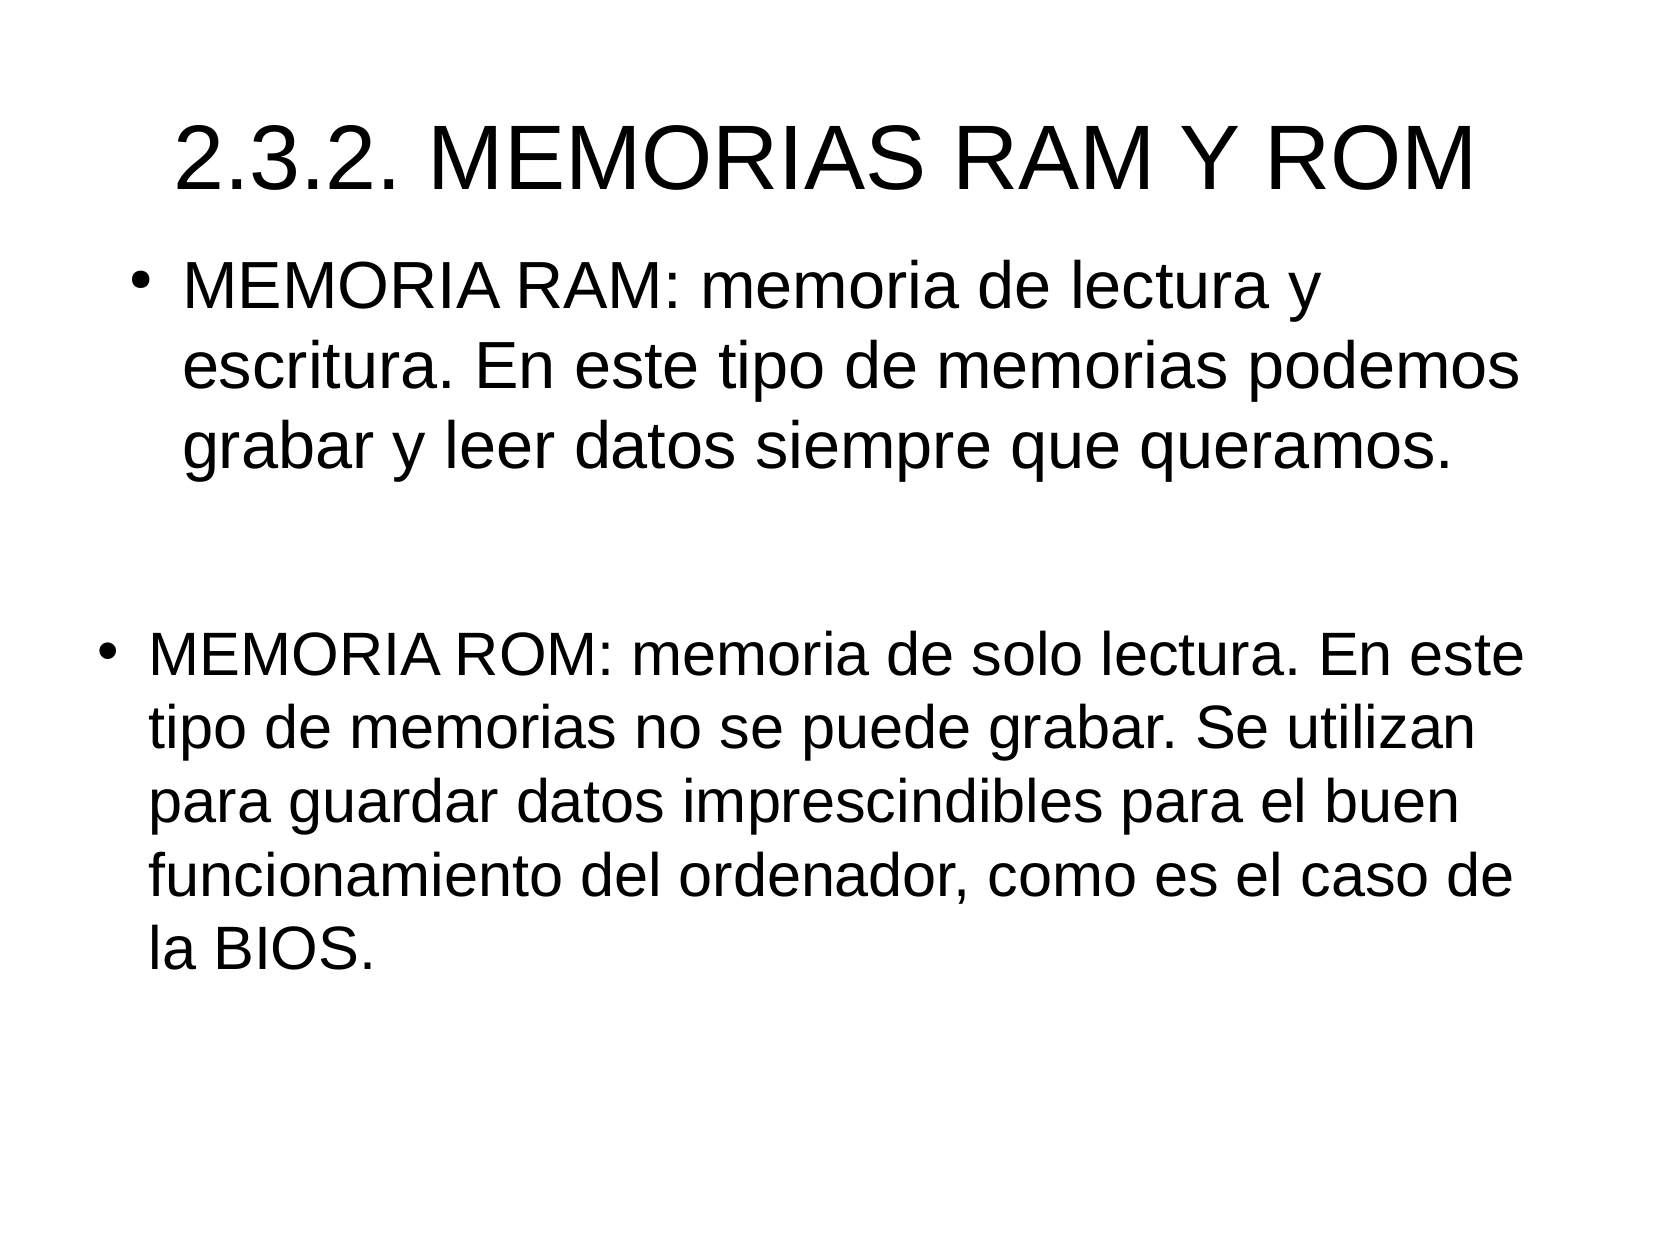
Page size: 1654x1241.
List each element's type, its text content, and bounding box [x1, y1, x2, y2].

title 2.3.2. MEMORIAS RAM Y ROM [82, 49, 1571, 257]
list MEMORIA RAM: memoria de lectura y escritura. En este tipo de memorias podemos grabar y leer datos siempre que queramos. [96, 234, 1585, 621]
text_box MEMORIA ROM: memoria de solo lectura. En este tipo de memorias no se puede grabar. Se utilizan para guardar datos imprescindibles para el buen funcionamiento del ordenador, como es el caso de la BIOS. [82, 606, 1571, 993]
